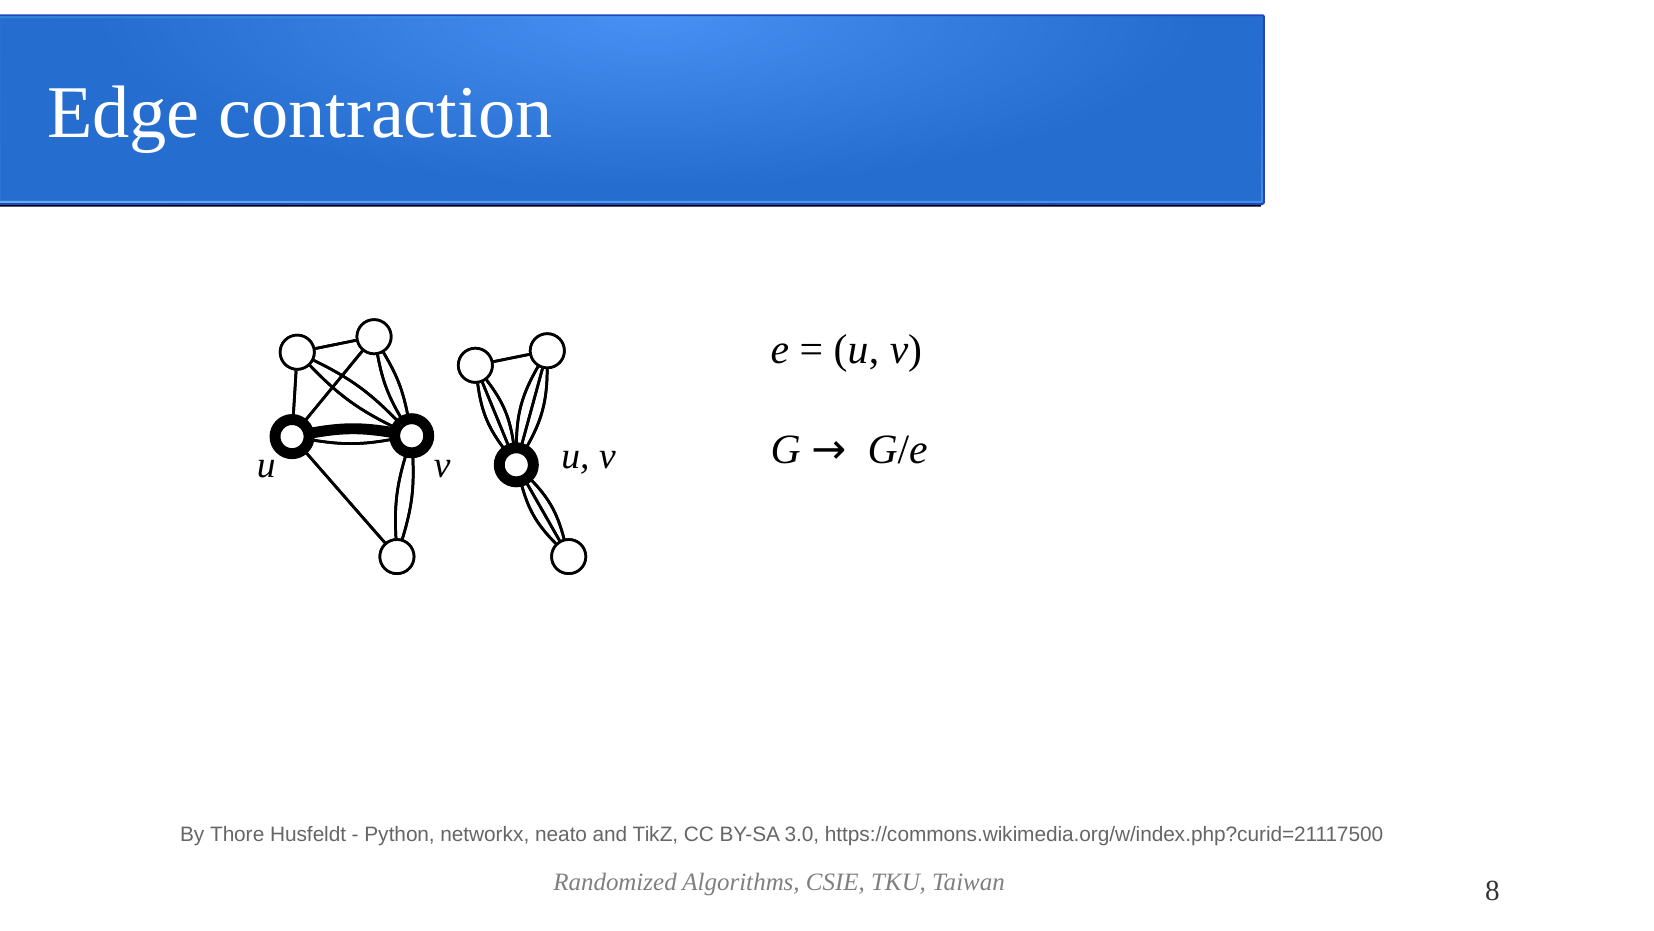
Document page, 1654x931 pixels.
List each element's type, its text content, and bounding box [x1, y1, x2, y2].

text_box u [242, 437, 290, 494]
text_box e = (u, v) G → G/e [755, 318, 1264, 509]
picture [253, 287, 600, 595]
text_box By Thore Husfeldt - Python, networkx, neato and TikZ, CC BY-SA 3.0, https://commons.wikimedia.org/w/index.php?curid=21117500 [165, 814, 1491, 854]
text_box v [419, 437, 467, 494]
text_box u, v [546, 427, 632, 508]
title Edge contraction [47, 35, 1199, 189]
